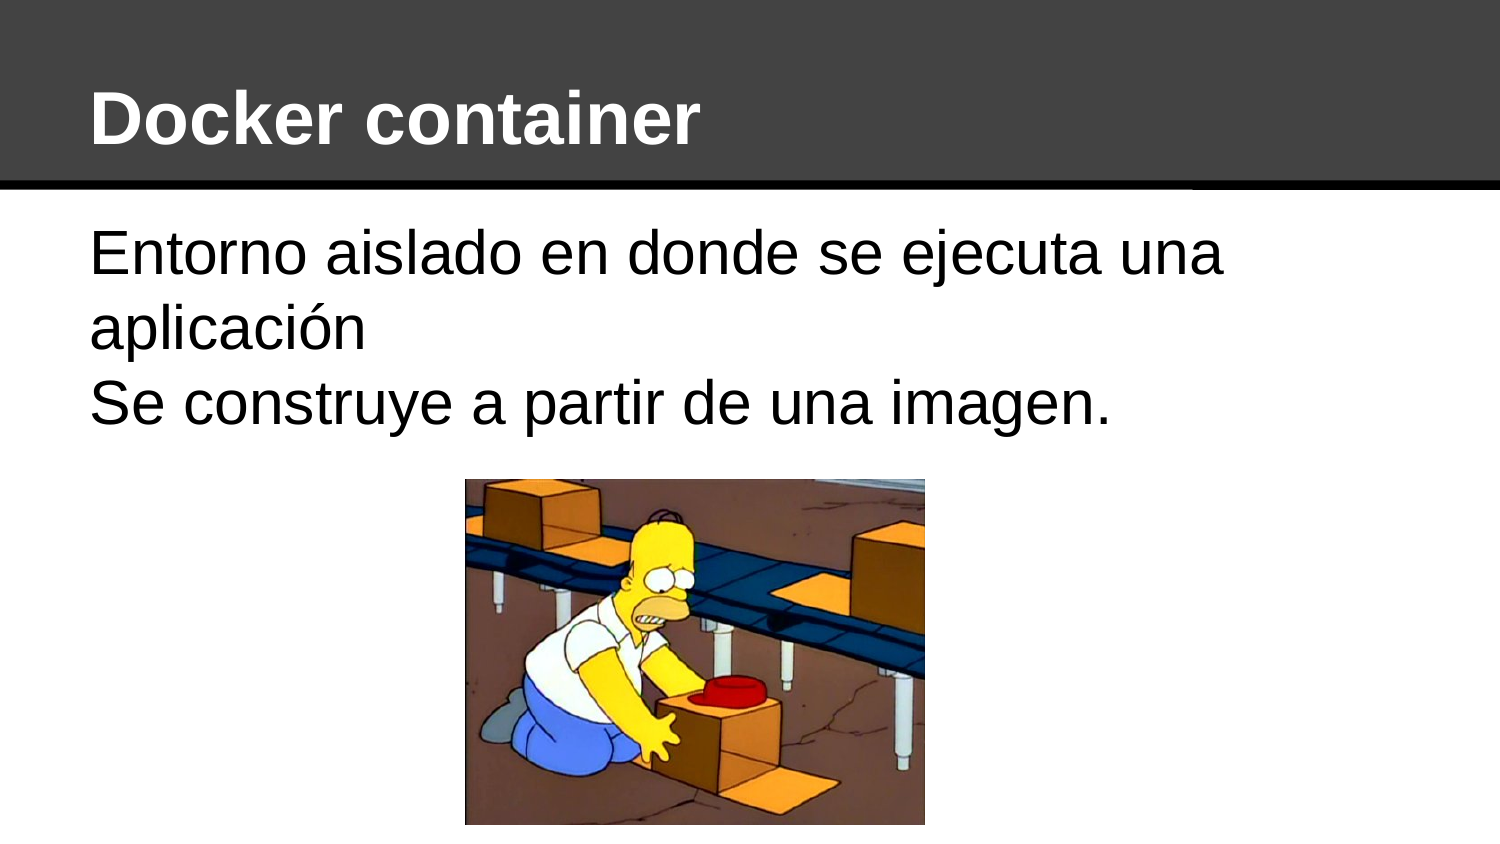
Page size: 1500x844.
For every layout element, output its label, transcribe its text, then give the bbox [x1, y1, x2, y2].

text_box Docker container [75, 33, 1425, 175]
picture [465, 479, 925, 825]
text_box Entorno aislado en donde se ejecuta una aplicación Se construye a partir de una imagen. [75, 196, 1425, 808]
